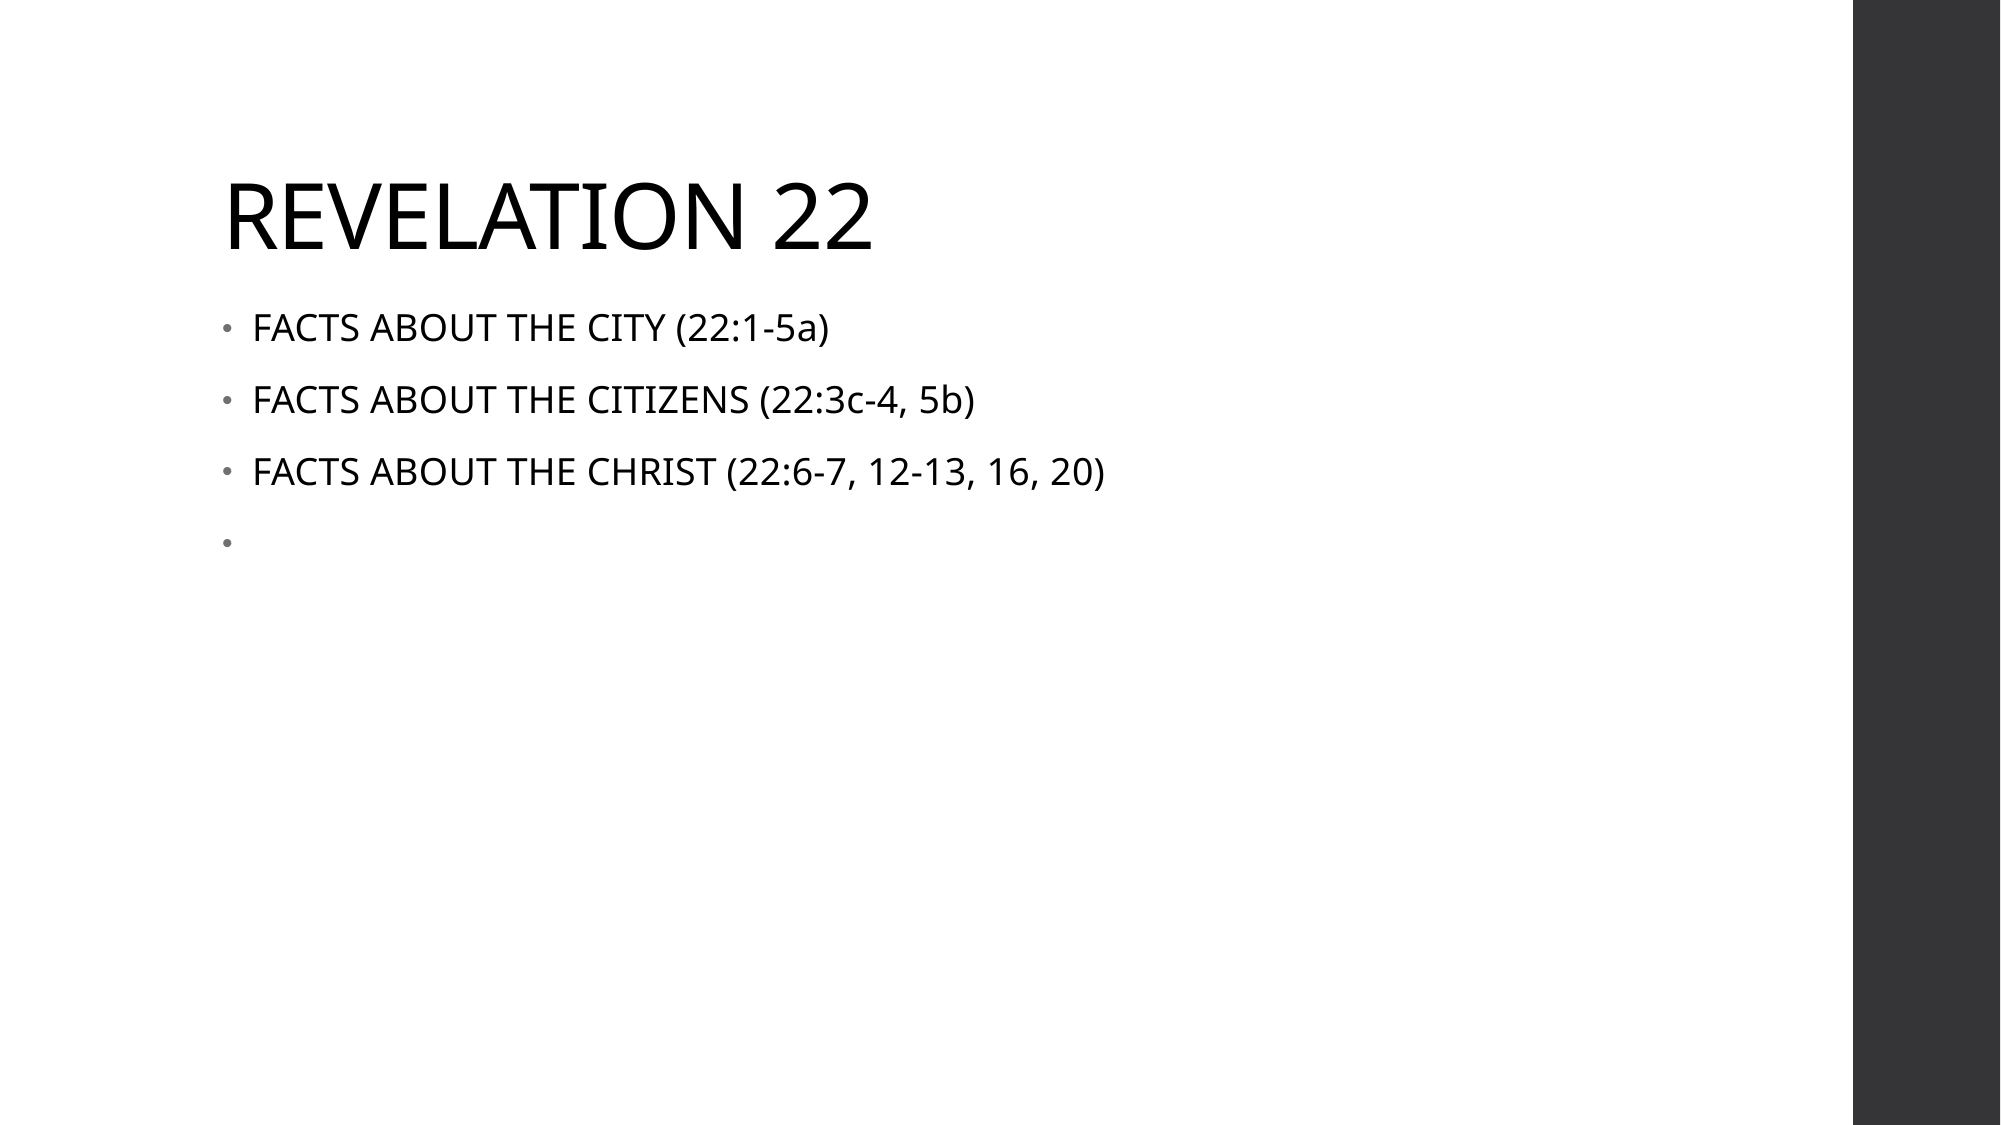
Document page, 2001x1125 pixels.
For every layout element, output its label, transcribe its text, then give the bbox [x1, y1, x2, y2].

list FACTS ABOUT THE CITY (22:1-5a) FACTS ABOUT THE CITIZENS (22:3c-4, 5b) FACTS ABOUT THE CHRIST (22:6-7, 12-13, 16, 20) [206, 299, 1617, 1014]
title REVELATION 22 [206, 60, 1797, 278]
